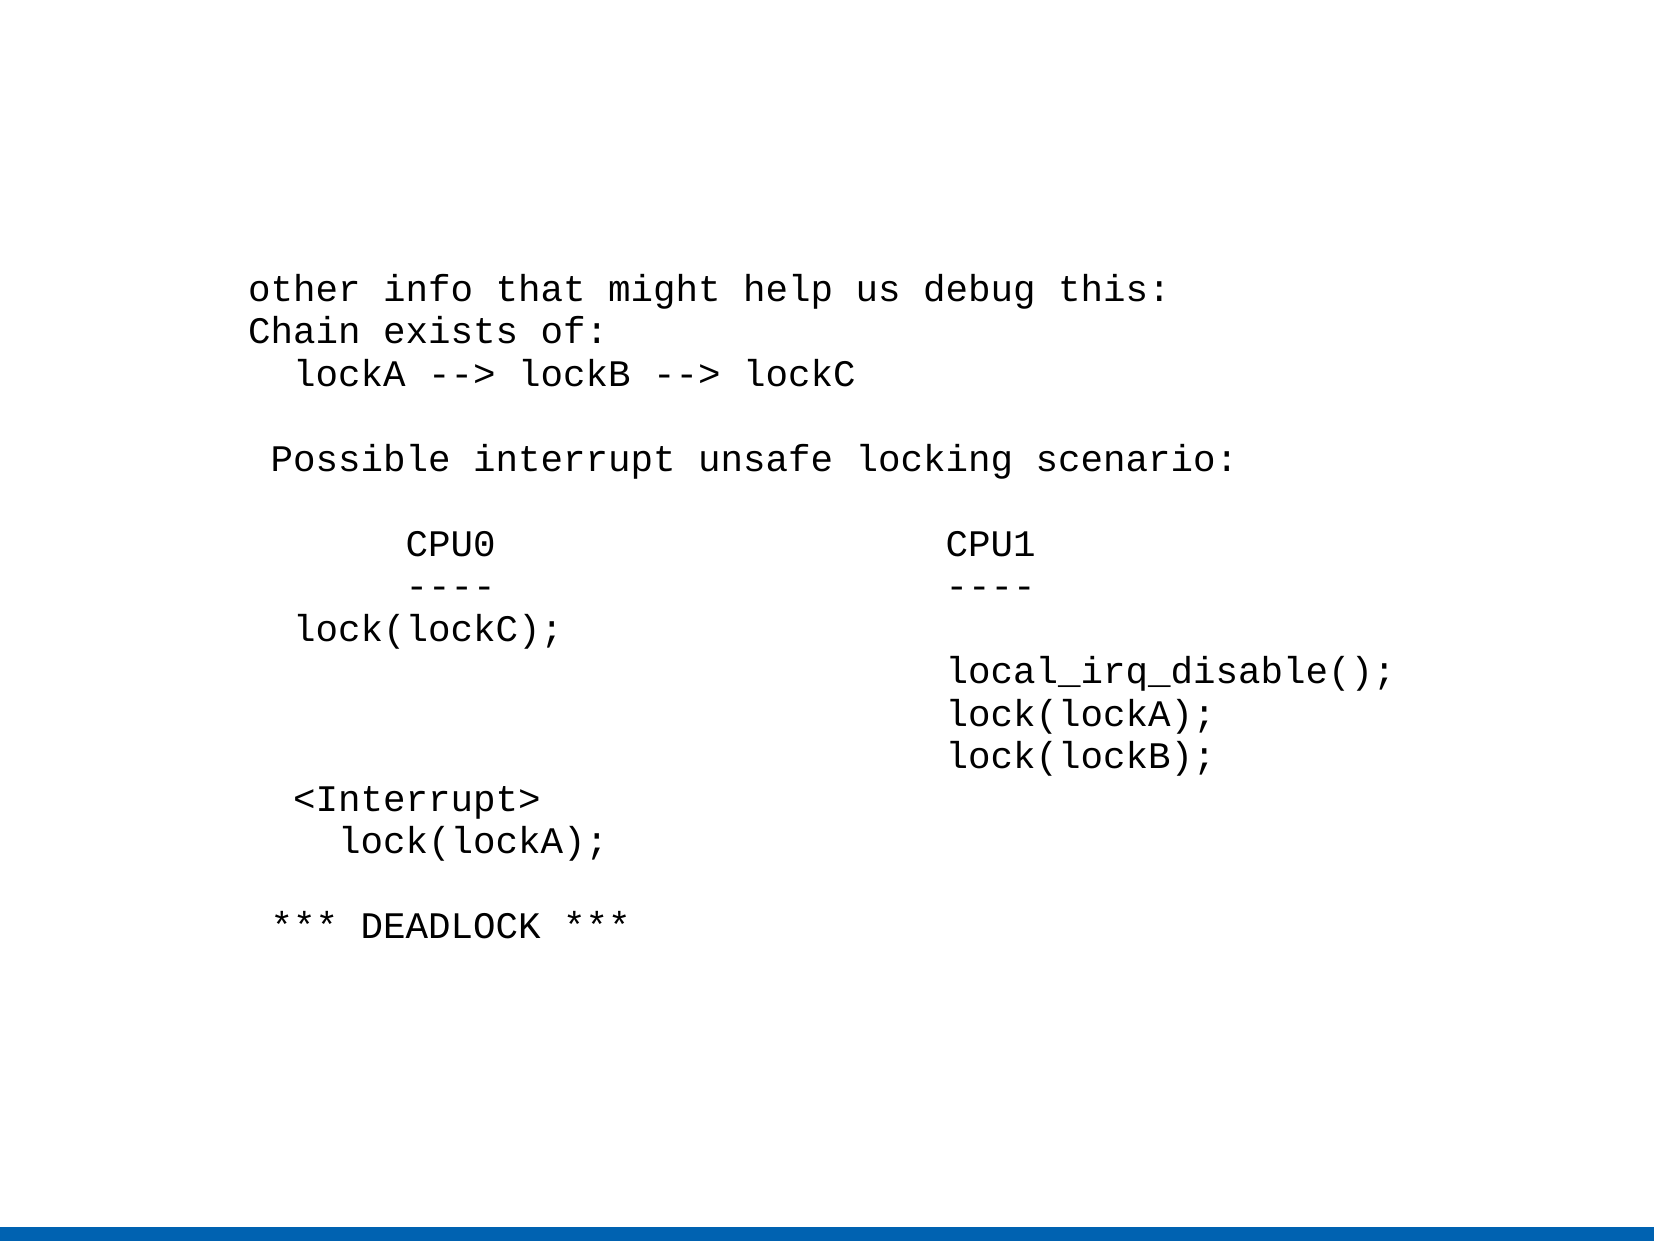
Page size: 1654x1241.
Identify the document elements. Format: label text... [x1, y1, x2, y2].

text_box other info that might help us debug this: Chain exists of: lockA --> lockB --> lockC Possible interrupt unsafe locking scenario: CPU0 CPU1 ---- ---- lock(lockC); local_irq_disable(); lock(lockA); lock(lockB); <Interrupt> lock(lockA); *** DEADLOCK *** [233, 262, 1463, 958]
